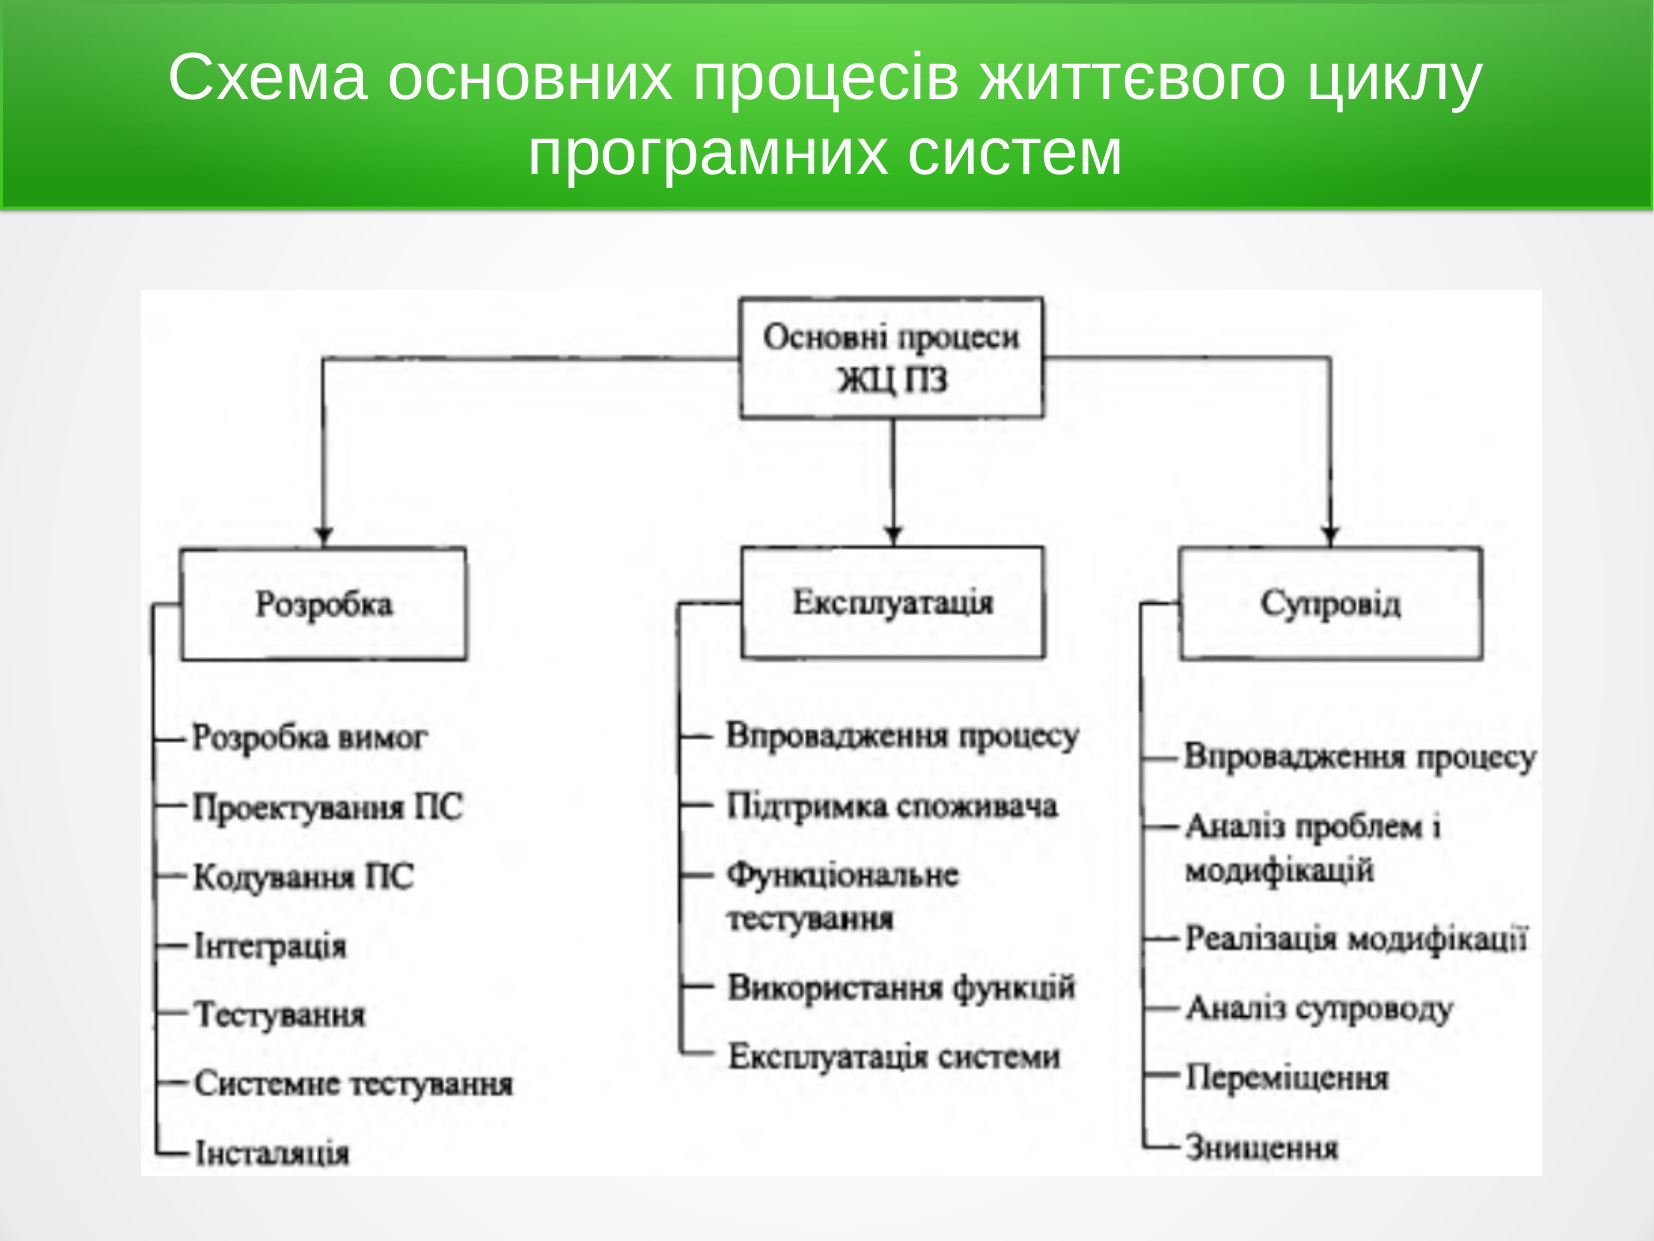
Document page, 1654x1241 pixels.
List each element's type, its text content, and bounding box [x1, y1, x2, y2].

title Схема основних процесів життєвого циклу програмних систем [82, 39, 1571, 189]
picture [141, 290, 1542, 1176]
